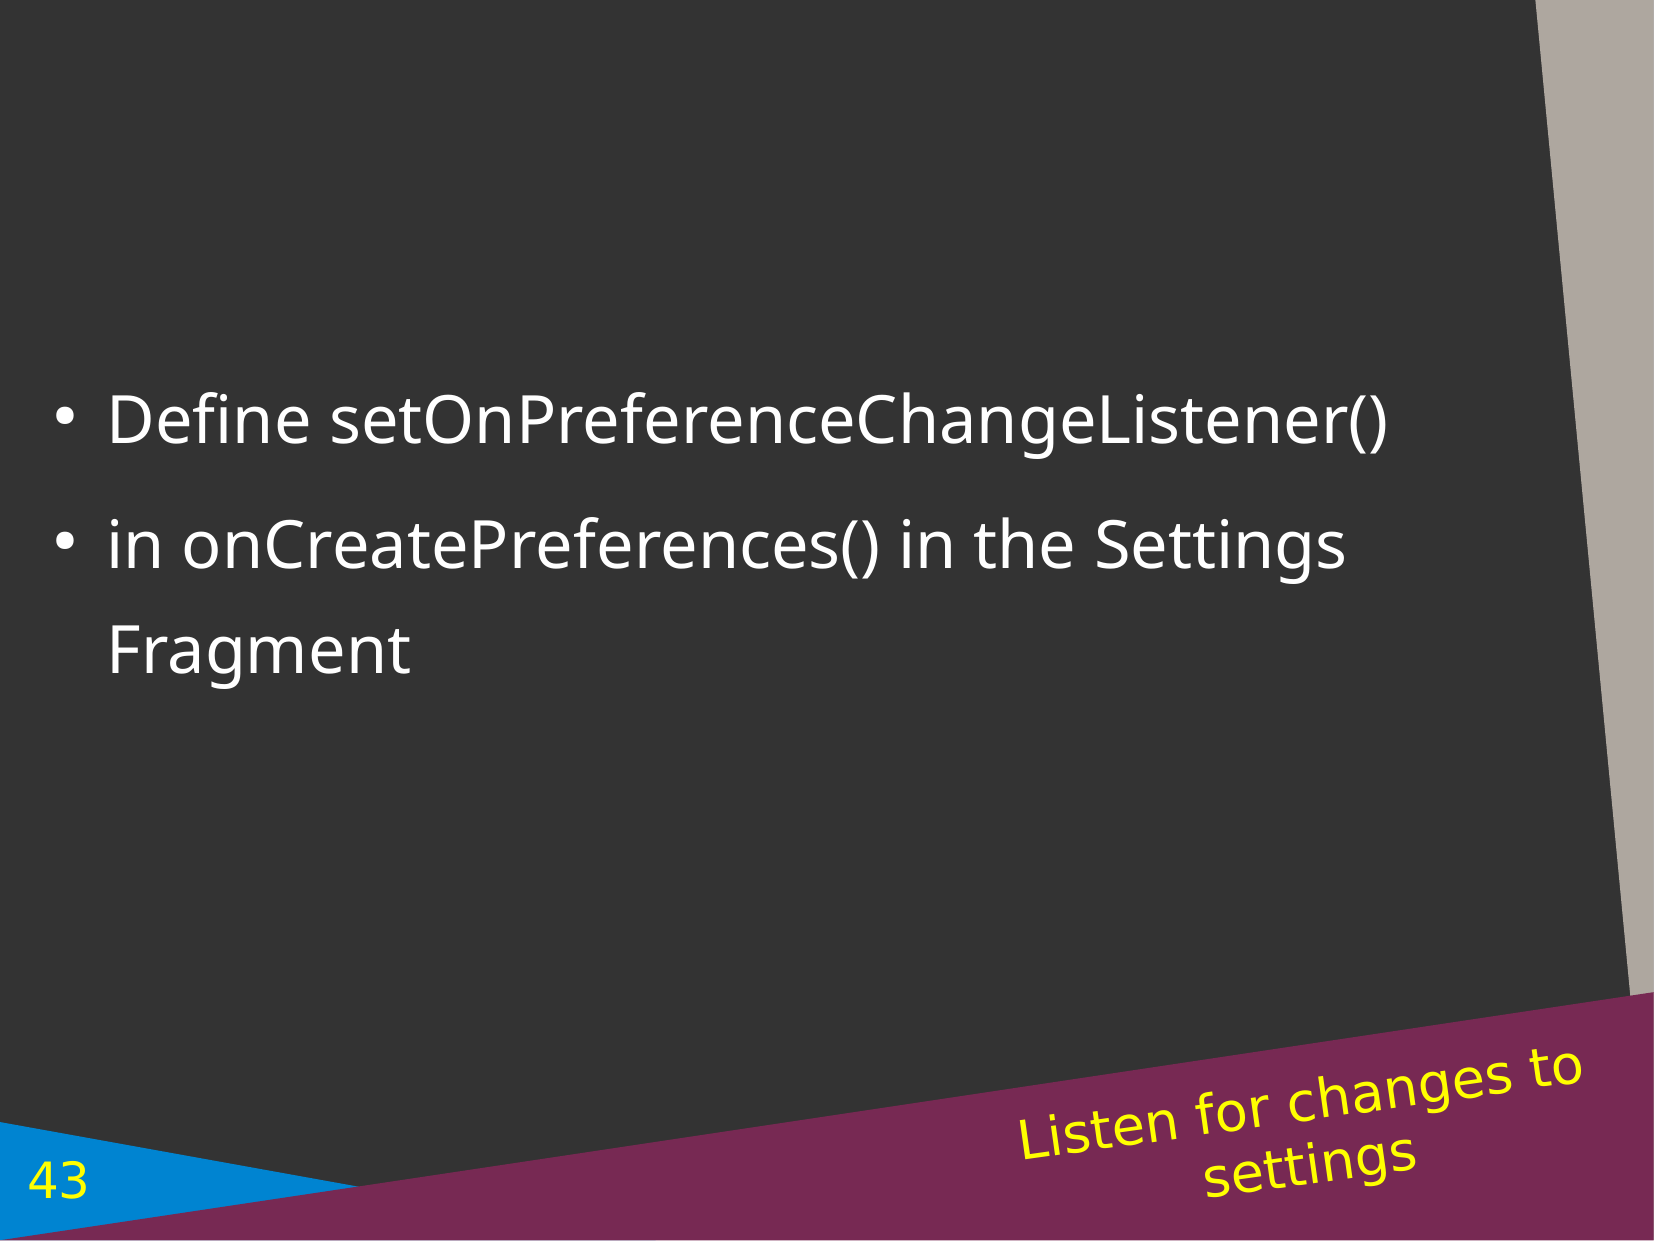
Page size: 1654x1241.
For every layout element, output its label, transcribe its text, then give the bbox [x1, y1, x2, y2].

title Listen for changes to settings [956, 995, 1654, 1241]
list Define setOnPreferenceChangeListener() in onCreatePreferences() in the Settings Fragment [35, 59, 1524, 993]
